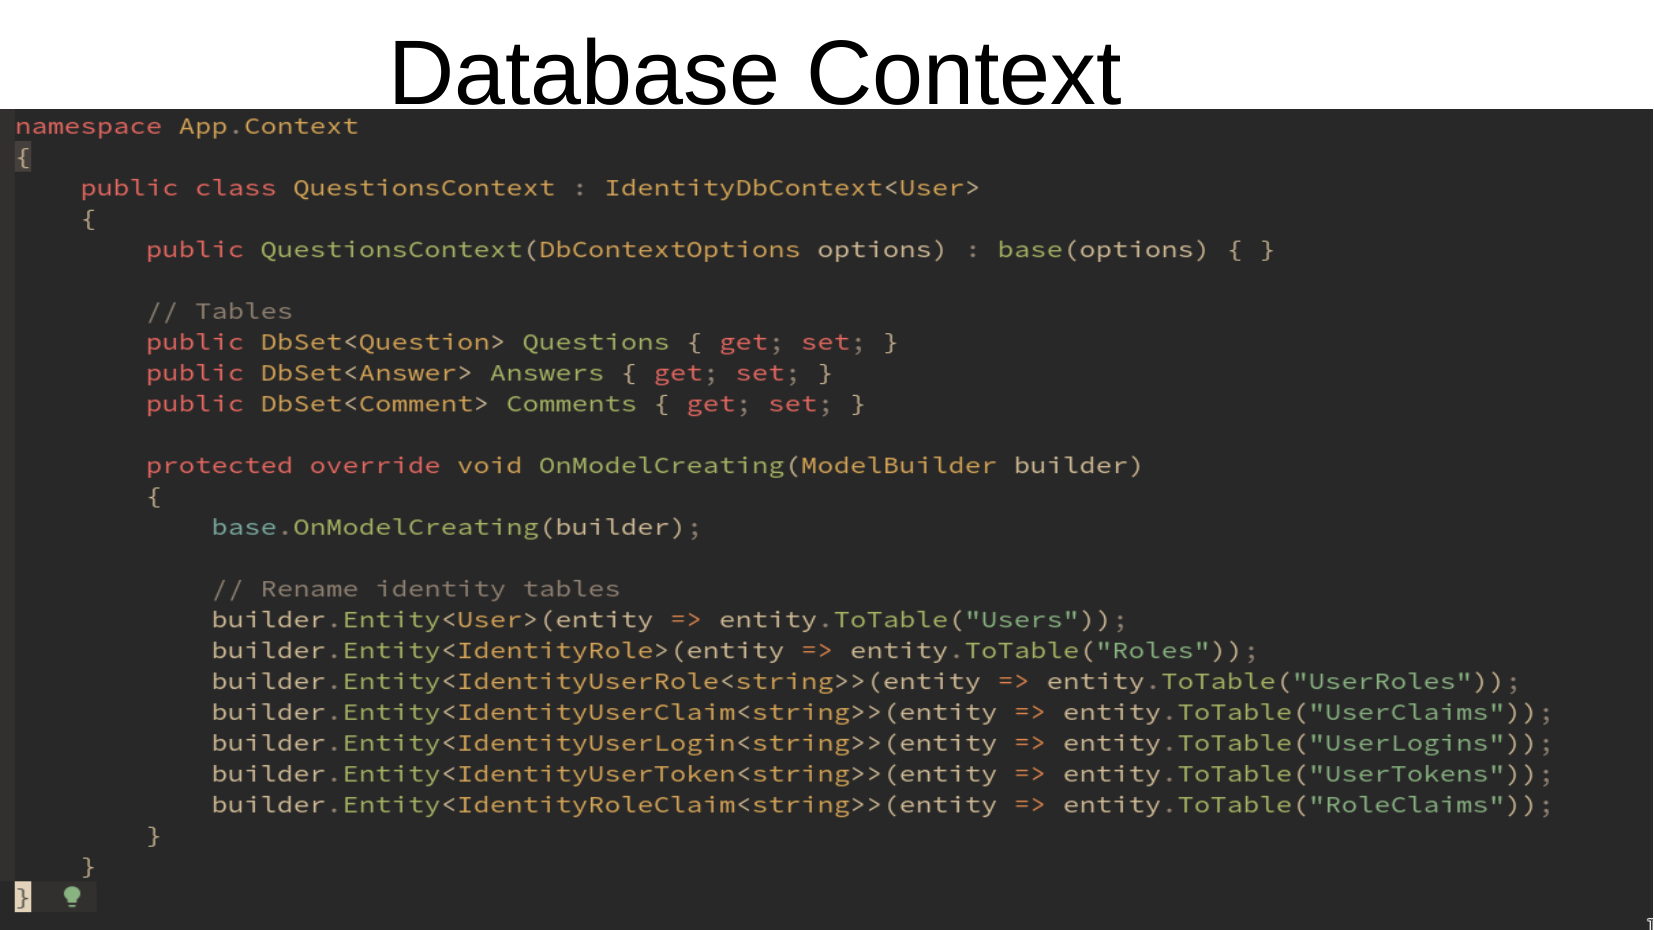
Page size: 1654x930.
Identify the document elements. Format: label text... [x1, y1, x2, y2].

picture [0, 109, 1653, 930]
title Database Context [11, 0, 1500, 109]
